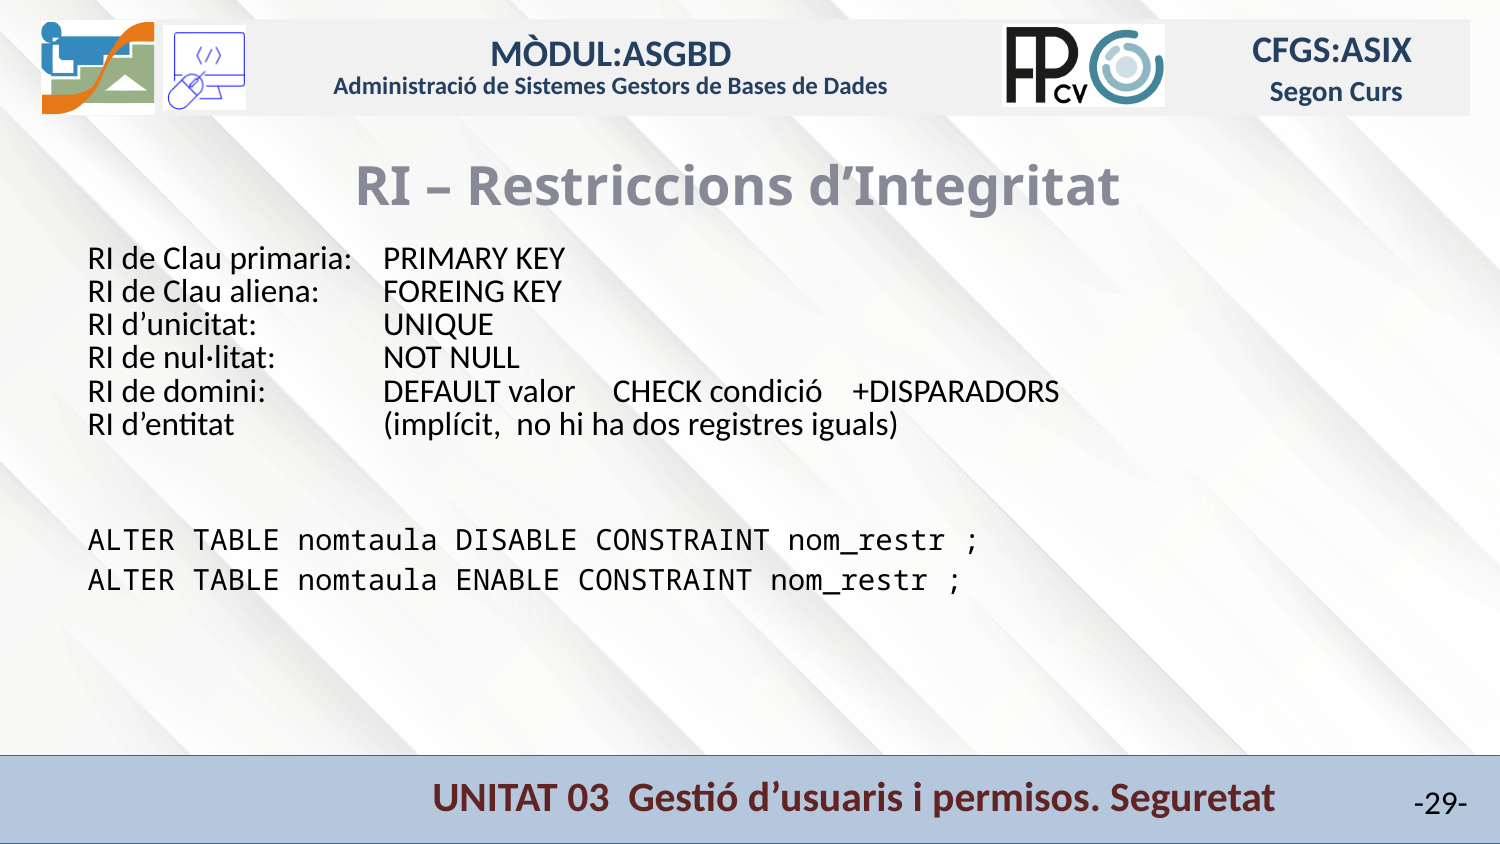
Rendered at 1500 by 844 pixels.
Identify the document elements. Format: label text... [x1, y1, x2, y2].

picture [0, 0, 1500, 755]
title RI – Restriccions d’Integritat [236, 151, 1240, 236]
text_box RI de Clau primaria: PRIMARY KEY RI de Clau aliena: FOREING KEY RI d’unicitat: UNIQUE RI de nul·litat: NOT NULL RI de domini: DEFAULT valor CHECK condició +DISPARADORS RI d’entitat (implícit, no hi ha dos registres iguals) ALTER TABLE nomtaula DISABLE CONSTRAINT nom_restr ; ALTER TABLE nomtaula ENABLE CONSTRAINT nom_restr ; [72, 236, 1378, 647]
